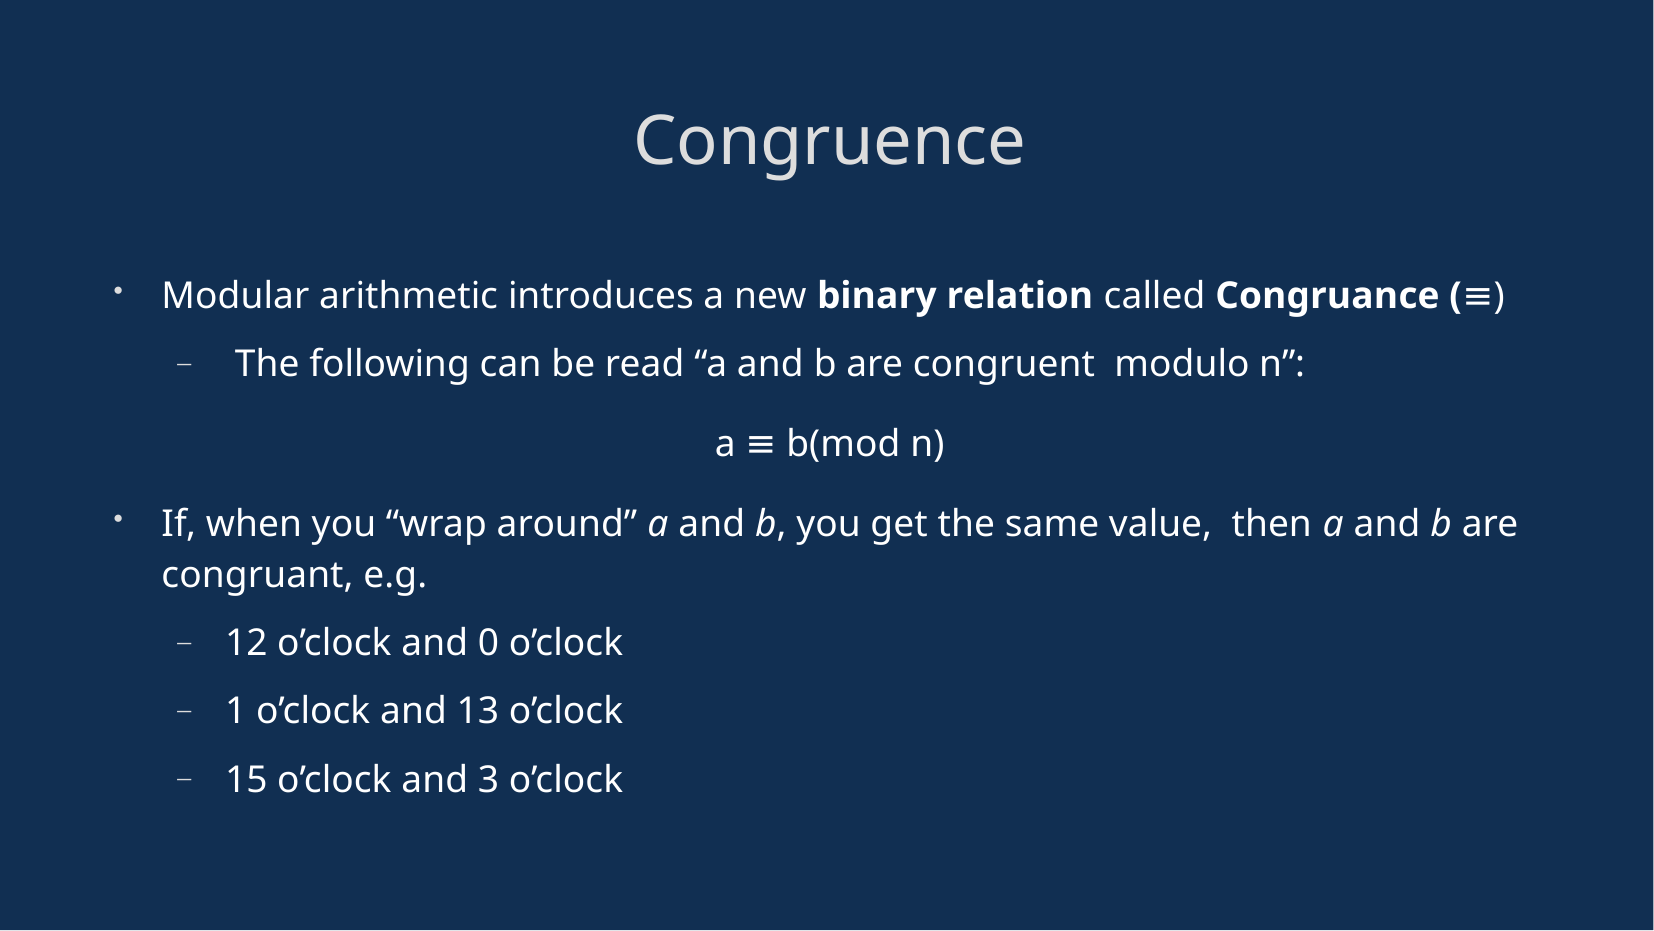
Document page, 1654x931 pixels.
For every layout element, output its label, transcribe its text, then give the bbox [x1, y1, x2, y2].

list Modular arithmetic introduces a new binary relation called Congruance (≡) The following can be read “a and b are congruent modulo n”: a ≡ b(mod n) If, when you “wrap around” a and b, you get the same value, then a and b are congruant, e.g. 12 o’clock and 0 o’clock 1 o’clock and 13 o’clock 15 o’clock and 3 o’clock [97, 268, 1563, 806]
title Congruence [97, 56, 1563, 220]
